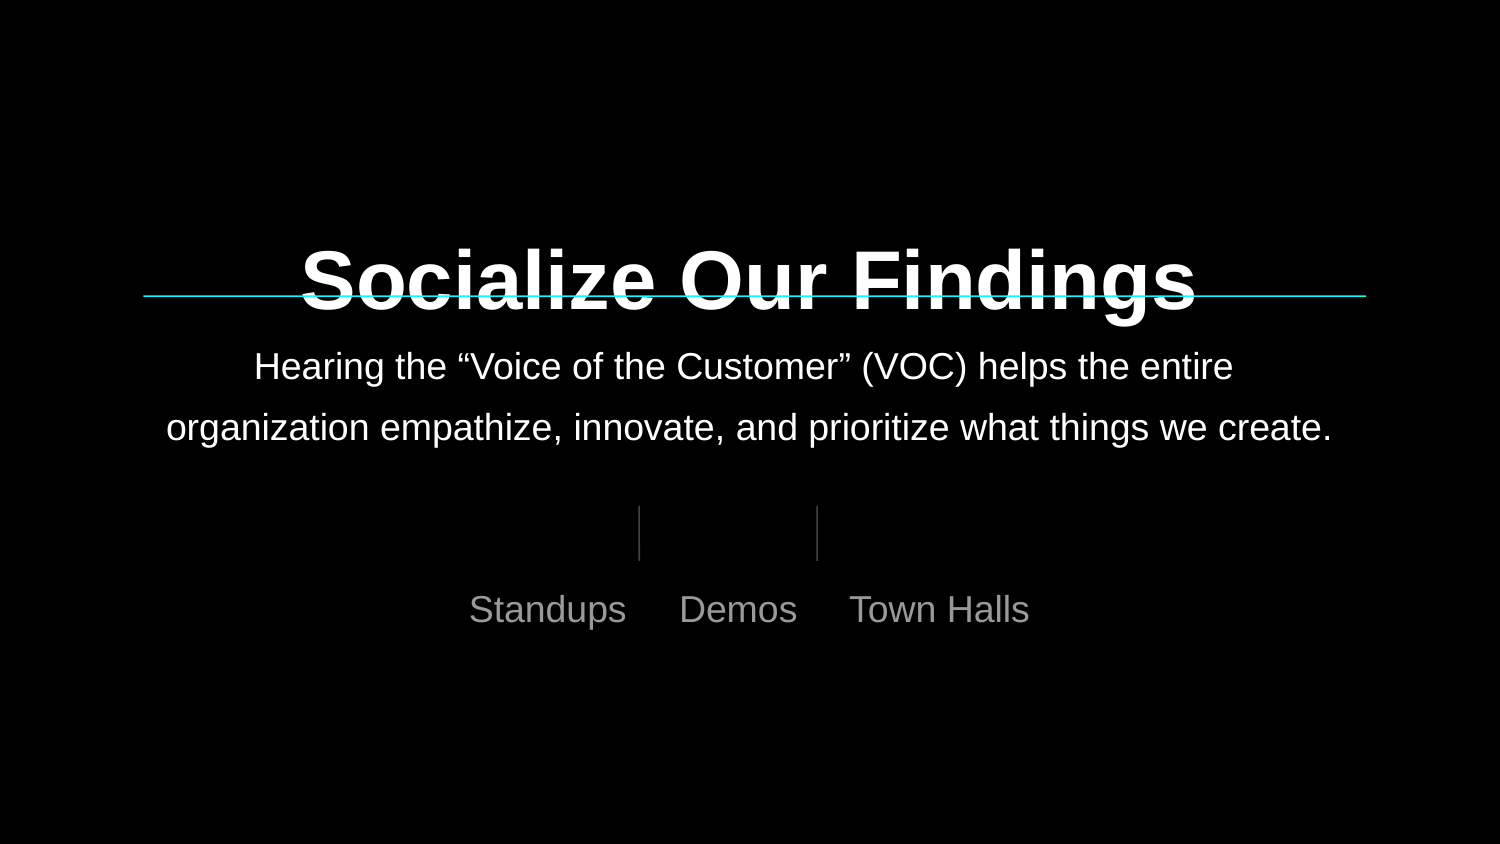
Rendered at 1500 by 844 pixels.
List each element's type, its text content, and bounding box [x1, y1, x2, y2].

title Socialize Our Findings Hearing the “Voice of the Customer” (VOC) helps the entire organization empathize, innovate, and prioritize what things we create. Standups Demos Town Halls [132, 176, 1366, 688]
